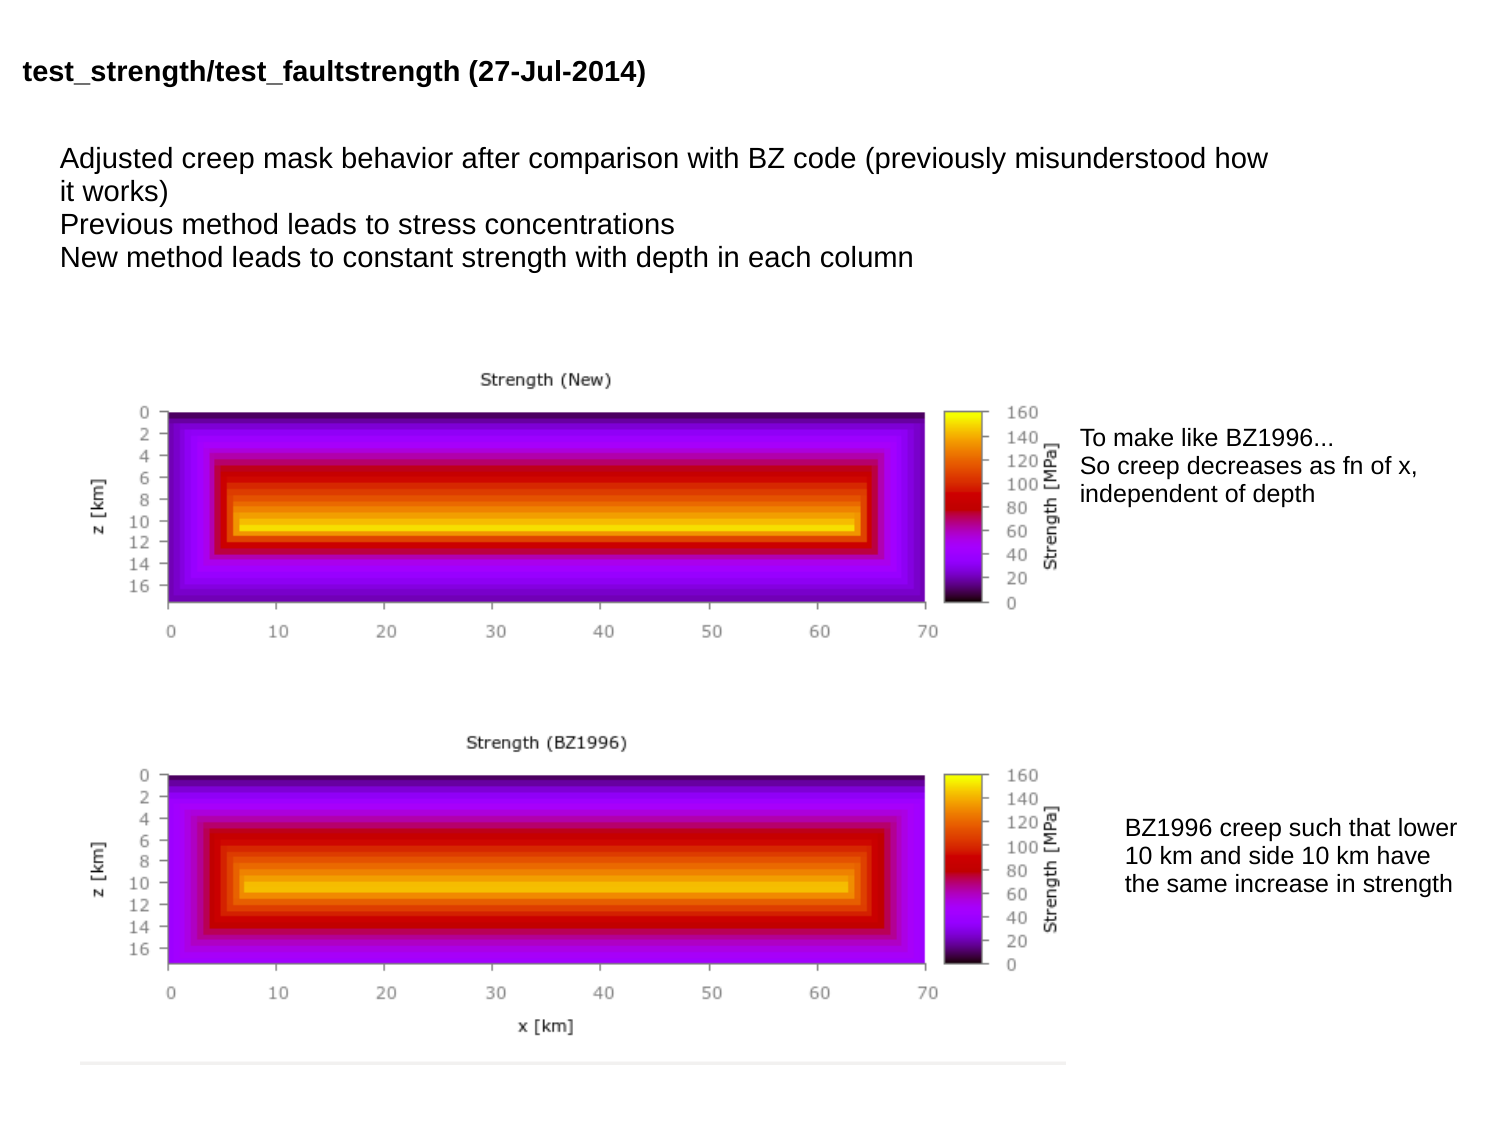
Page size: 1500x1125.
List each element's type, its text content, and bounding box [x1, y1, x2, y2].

title test_strength/test_faultstrength (27-Jul-2014) [22, 25, 1373, 103]
text_box Adjusted creep mask behavior after comparison with BZ code (previously misunderstood how it works) Previous method leads to stress concentrations New method leads to constant strength with depth in each column [45, 135, 1291, 333]
picture [80, 333, 1066, 1065]
text_box BZ1996 creep such that lower 10 km and side 10 km have the same increase in strength [1110, 806, 1486, 916]
text_box To make like BZ1996... So creep decreases as fn of x, independent of depth [1065, 416, 1441, 526]
